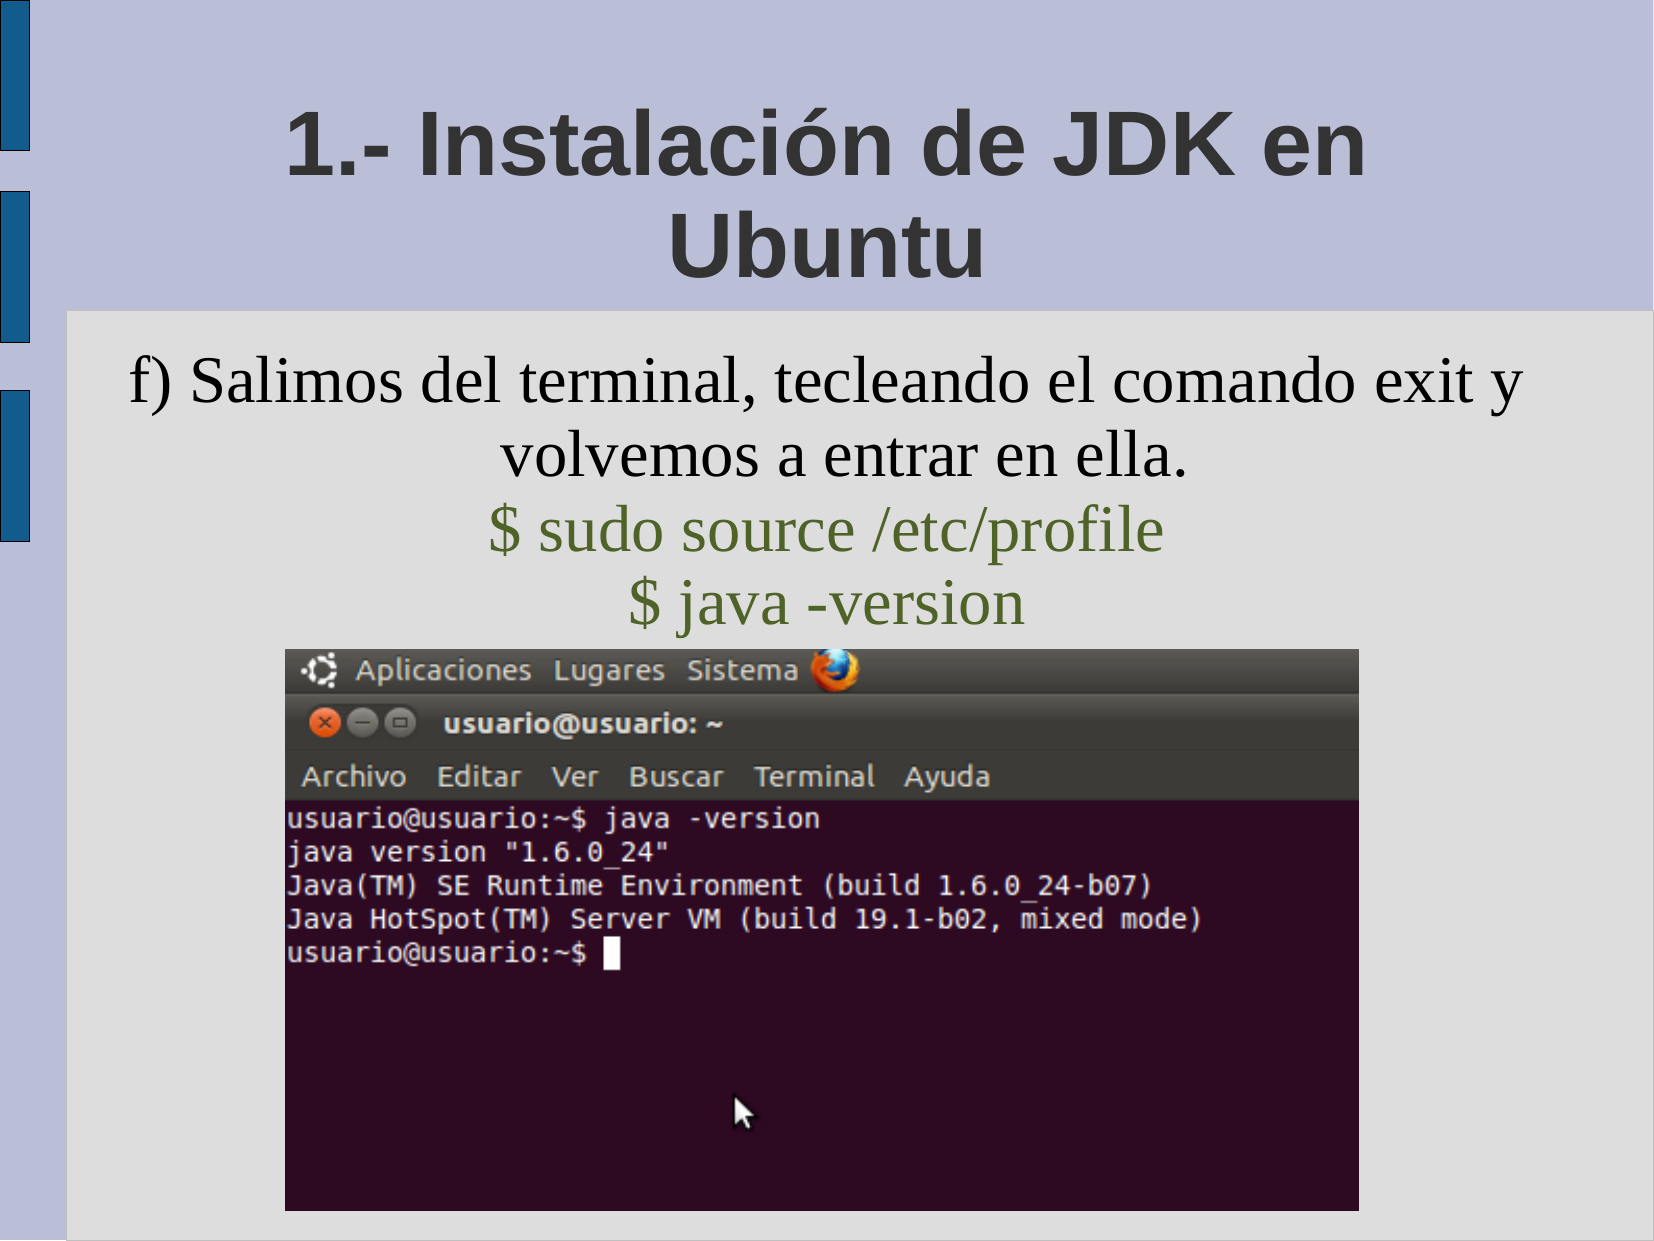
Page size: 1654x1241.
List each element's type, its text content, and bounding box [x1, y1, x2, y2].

subtitle f) Salimos del terminal, tecleando el comando exit y volvemos a entrar en ella. $ sudo source /etc/profile $ java -version [121, 318, 1534, 739]
picture [285, 649, 1359, 1211]
title 1.- Instalación de JDK en Ubuntu [121, 92, 1534, 298]
